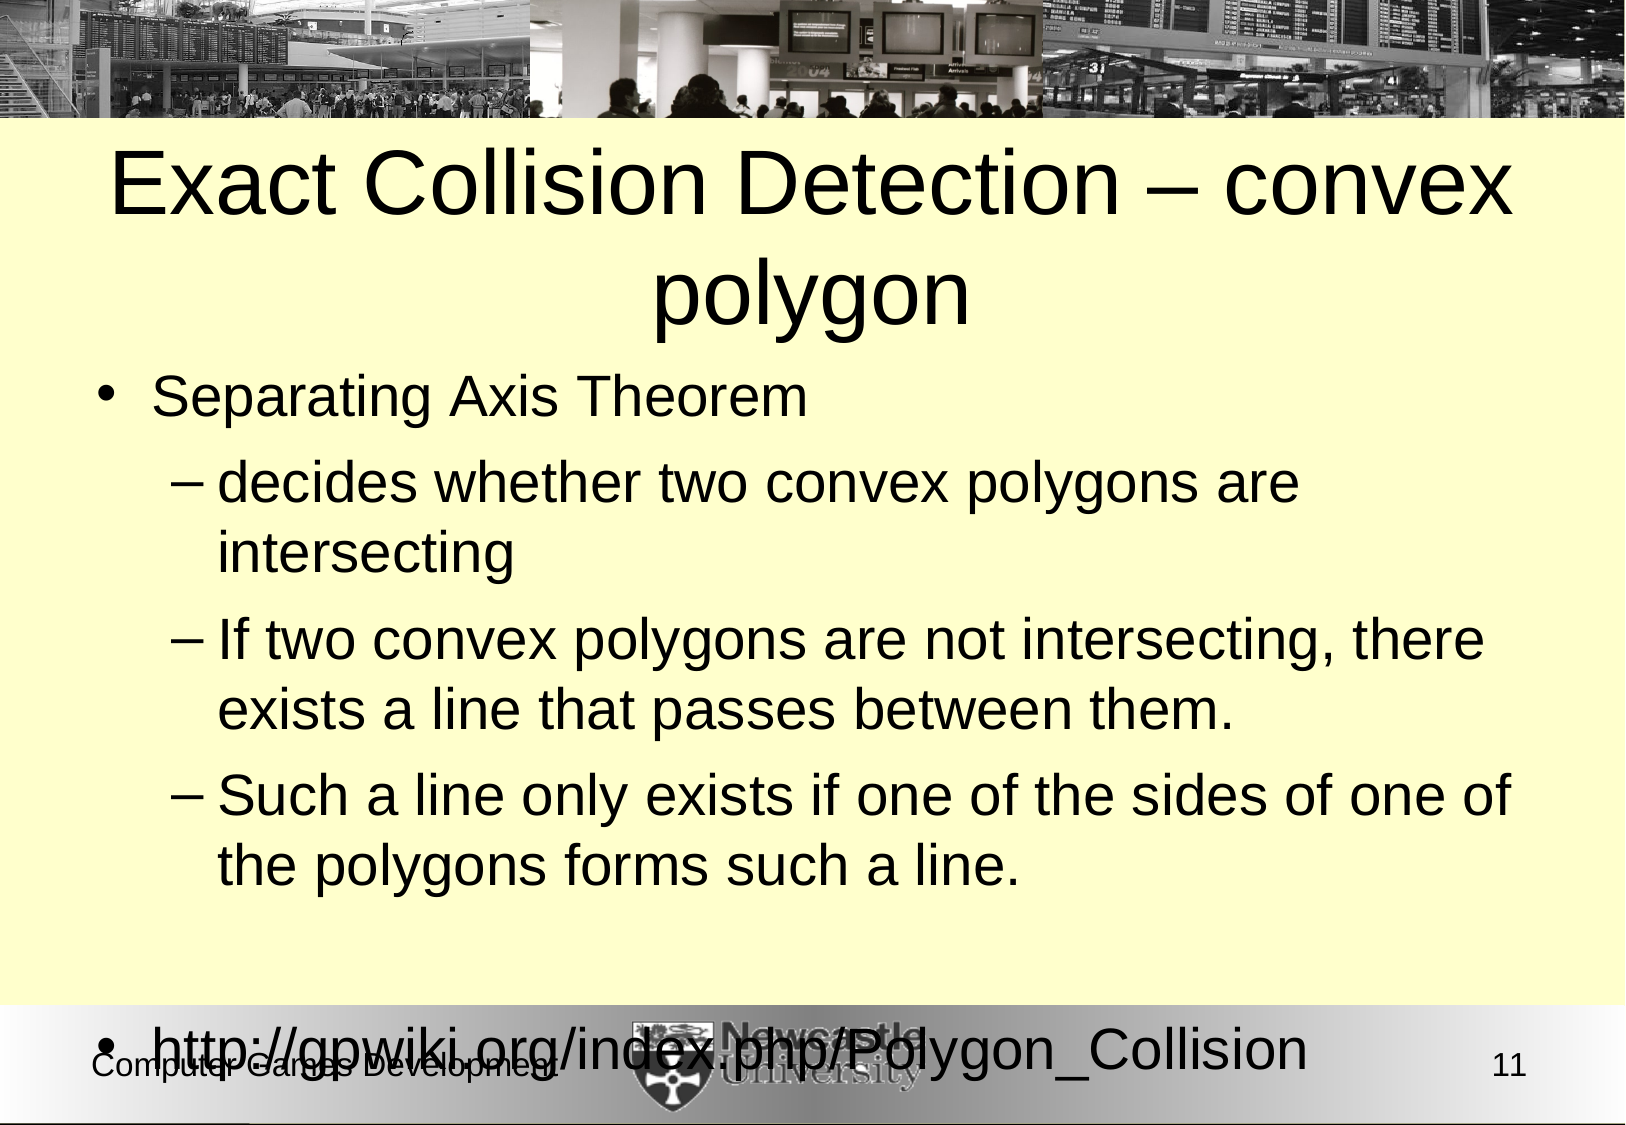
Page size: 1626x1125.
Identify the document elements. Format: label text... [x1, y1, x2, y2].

text_box Separating Axis Theorem decides whether two convex polygons are intersecting If two convex polygons are not intersecting, there exists a line that passes between them. Such a line only exists if one of the sides of one of the polygons forms such a line. http://gpwiki.org/index.php/Polygon_Collision [81, 350, 1544, 984]
text_box Exact Collision Detection – convex polygon [81, 114, 1544, 350]
text_box Computer Games Development [67, 1024, 583, 1103]
text_box <number> [1164, 1024, 1544, 1103]
picture [0, 0, 1625, 118]
